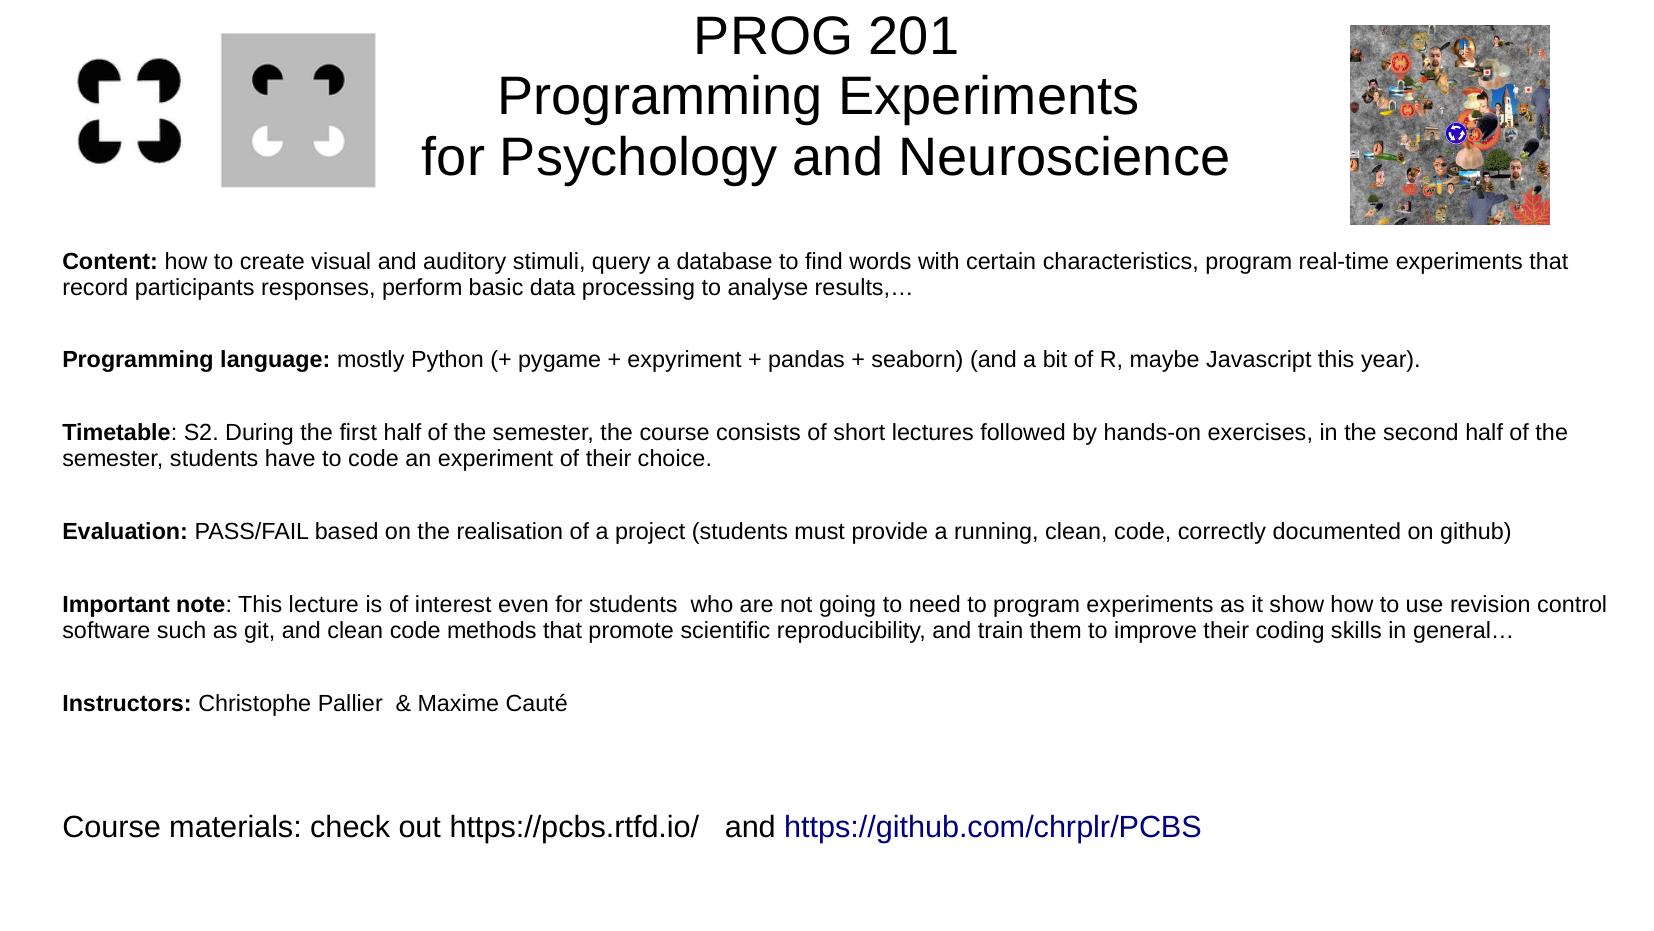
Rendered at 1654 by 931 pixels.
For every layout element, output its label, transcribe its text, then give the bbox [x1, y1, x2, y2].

list Content: how to create visual and auditory stimuli, query a database to find words with certain characteristics, program real-time experiments that record participants responses, perform basic data processing to analyse results,… Programming language: mostly Python (+ pygame + expyriment + pandas + seaborn) (and a bit of R, maybe Javascript this year). Timetable: S2. During the first half of the semester, the course consists of short lectures followed by hands-on exercises, in the second half of the semester, students have to code an experiment of their choice. Evaluation: PASS/FAIL based on the realisation of a project (students must provide a running, clean, code, correctly documented on github) Important note: This lecture is of interest even for students who are not going to need to program experiments as it show how to use revision control software such as git, and clean code methods that promote scientific reproducibility, and train them to improve their coding skills in general… Instructors: Christophe Pallier & Maxime Cauté Course materials: check out https://pcbs.rtfd.io/ and https://github.com/chrplr/PCBS [37, 248, 1613, 901]
title PROG 201 Programming Experiments for Psychology and Neuroscience [82, 0, 1571, 193]
picture [1350, 25, 1550, 226]
picture [75, 32, 376, 188]
